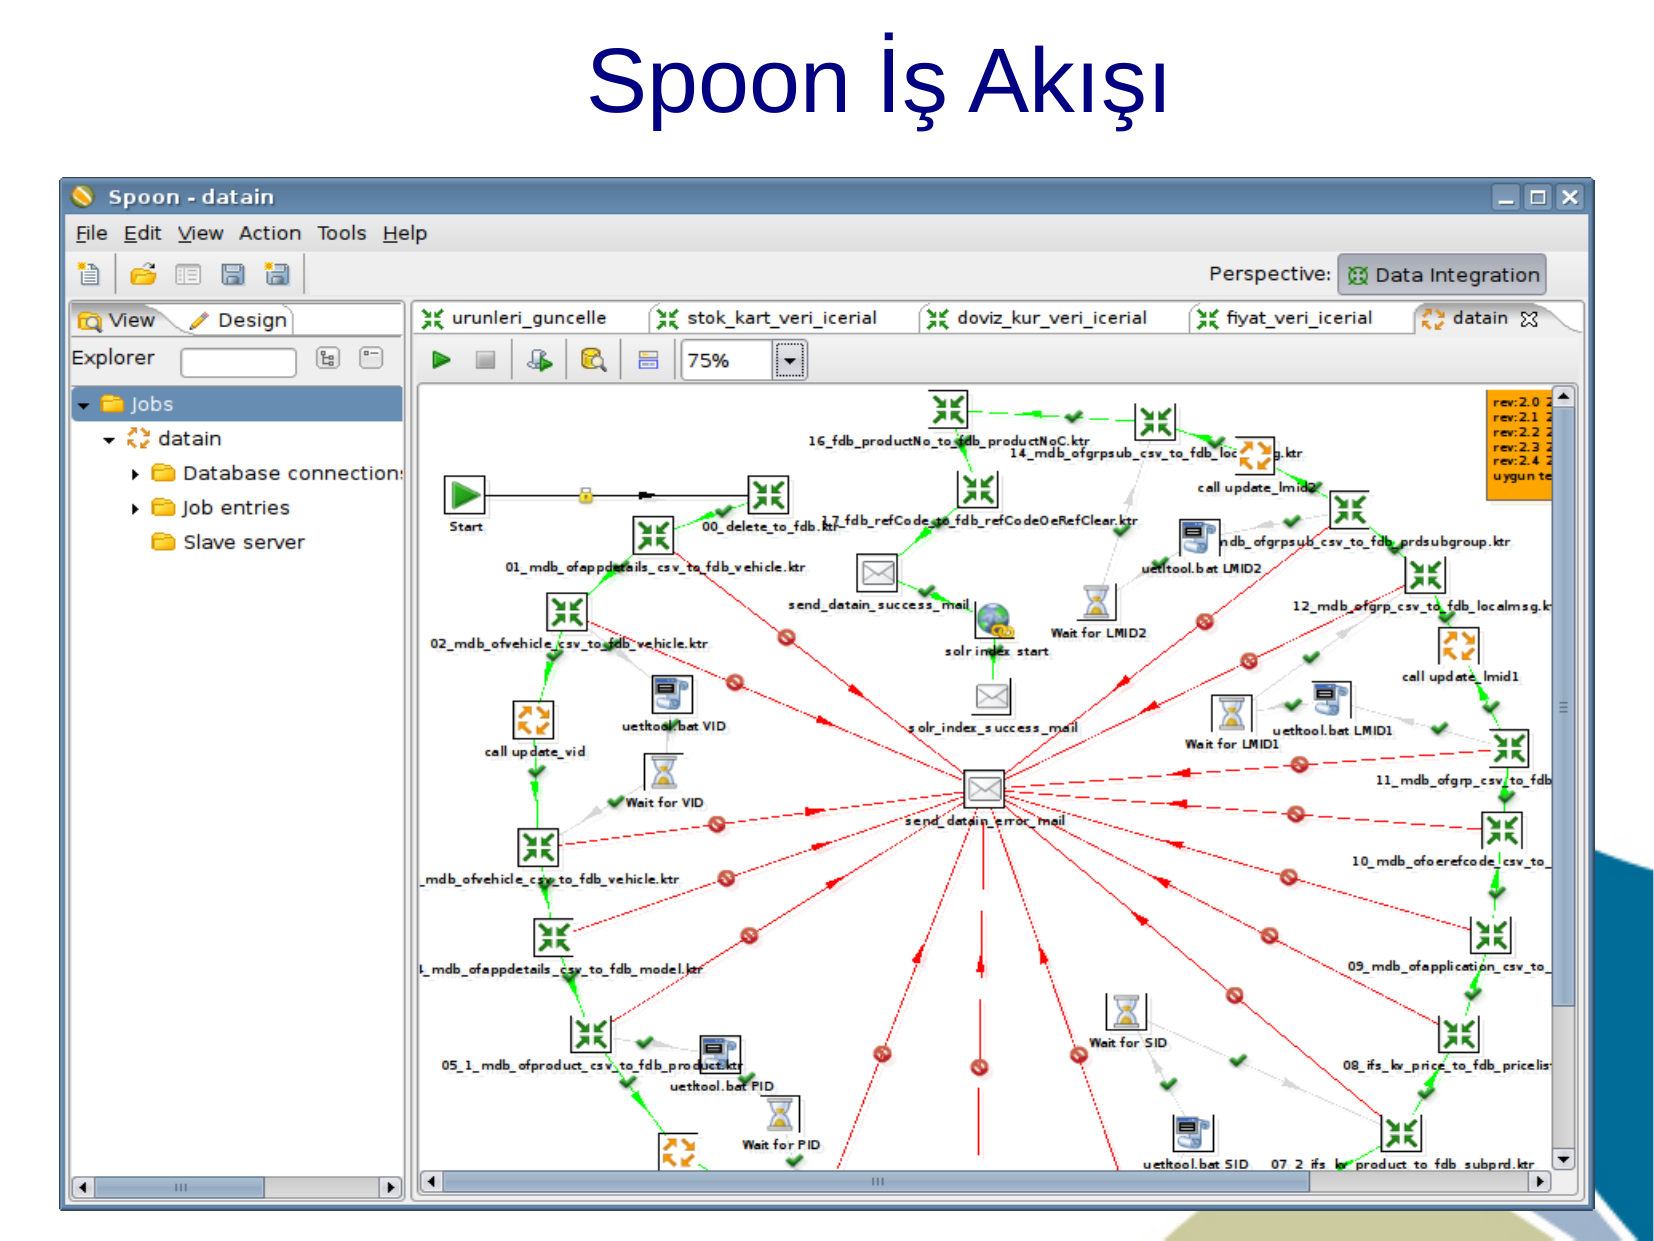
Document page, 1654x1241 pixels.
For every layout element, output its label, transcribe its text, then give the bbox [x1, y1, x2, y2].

text_box Spoon İş Akışı [401, 29, 1359, 133]
picture [59, 177, 1654, 1241]
